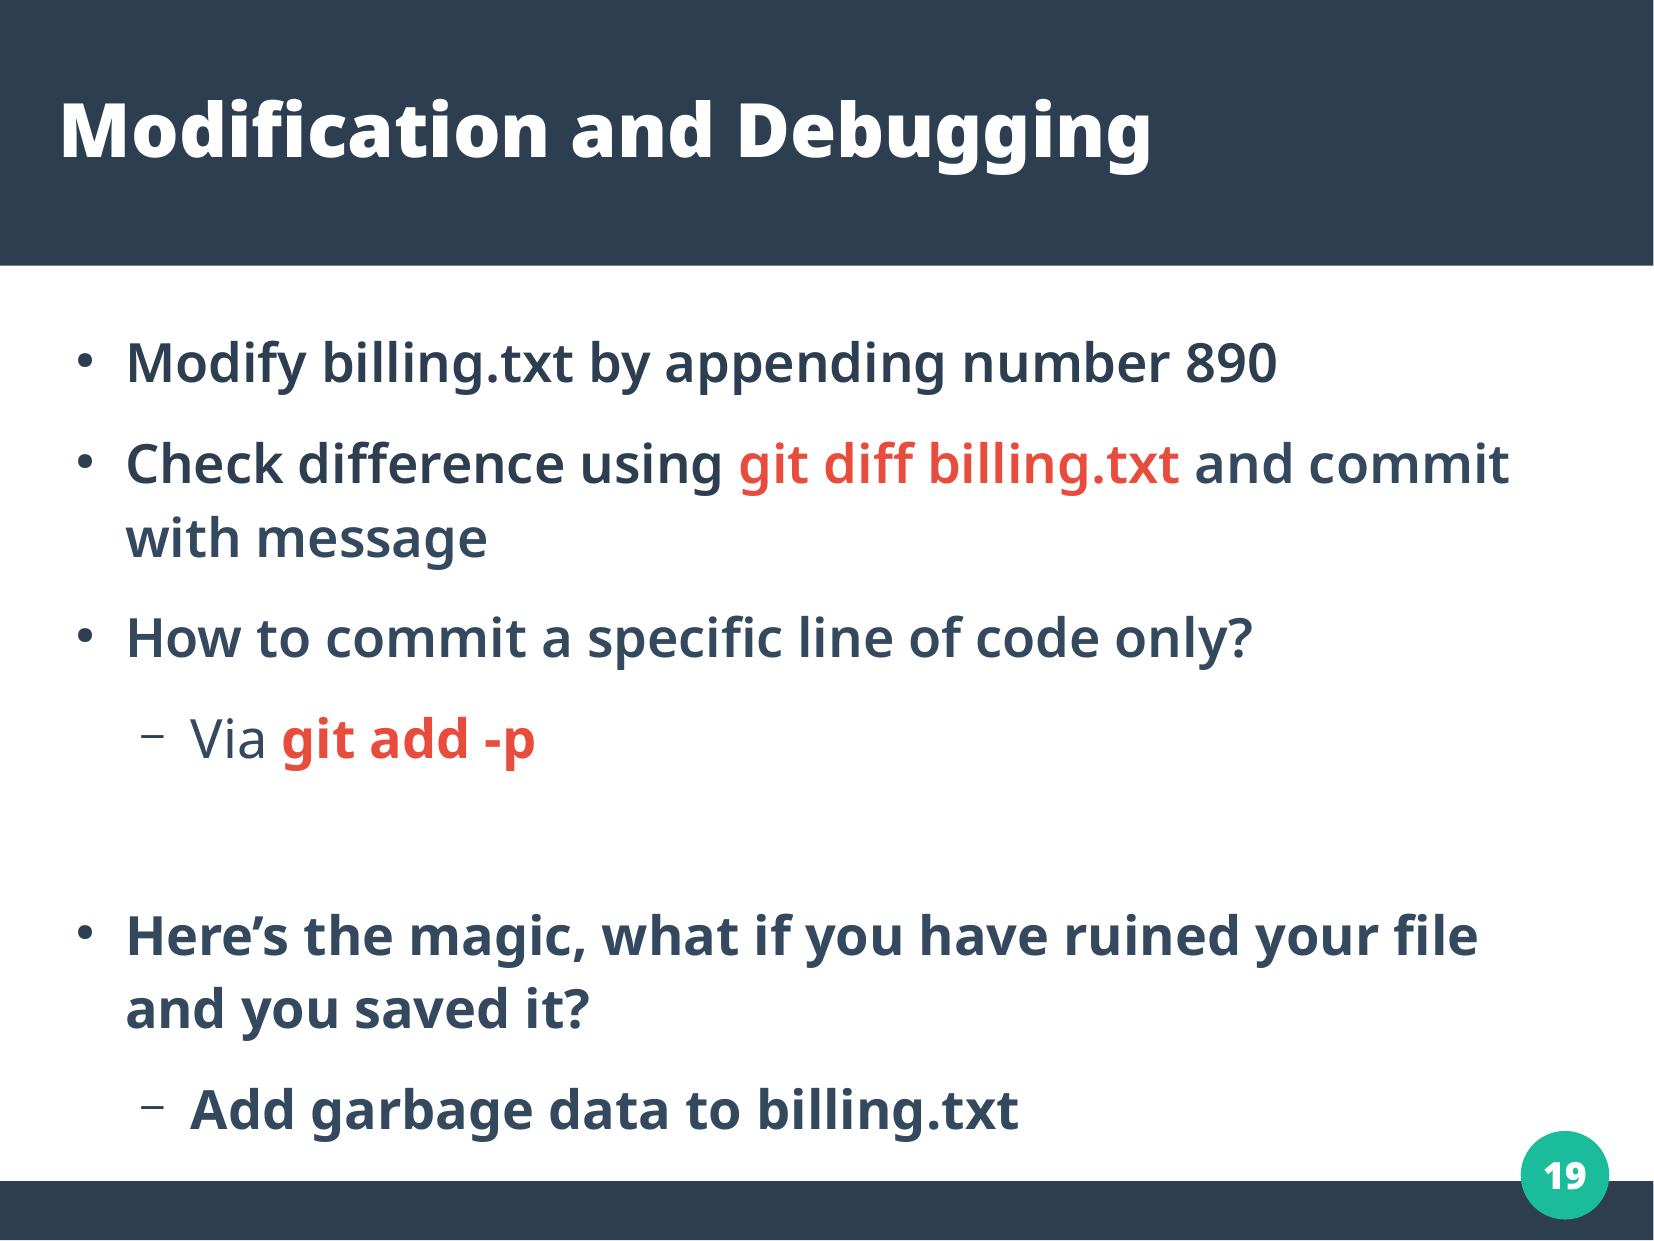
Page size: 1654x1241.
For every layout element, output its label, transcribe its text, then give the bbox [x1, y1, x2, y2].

list Modify billing.txt by appending number 890 Check difference using git diff billing.txt and commit with message How to commit a specific line of code only? Via git add -p Here’s the magic, what if you have ruined your file and you saved it? Add garbage data to billing.txt [59, 324, 1595, 1152]
title Modification and Debugging [59, 49, 1595, 207]
